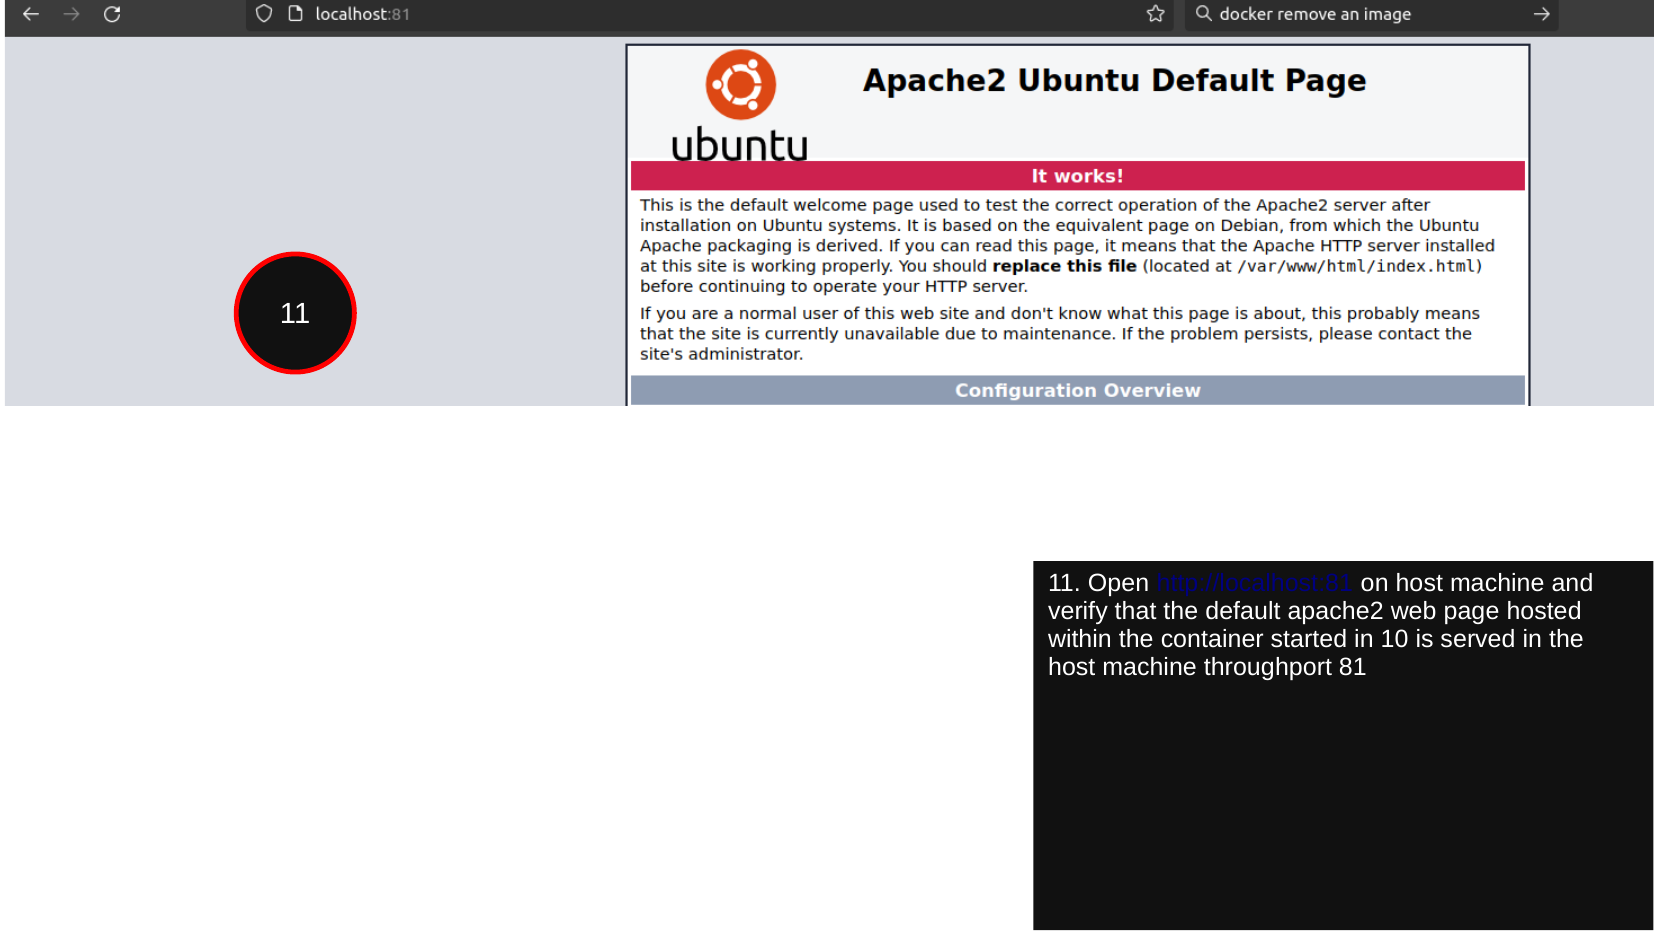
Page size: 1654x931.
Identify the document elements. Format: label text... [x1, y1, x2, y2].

text_box 11. Open http://localhost:81 on host machine and verify that the default apache2 web page hosted within the container started in 10 is served in the host machine throughport 81 [1033, 561, 1654, 931]
text_box 11 [236, 253, 355, 373]
picture [4, 0, 1654, 406]
